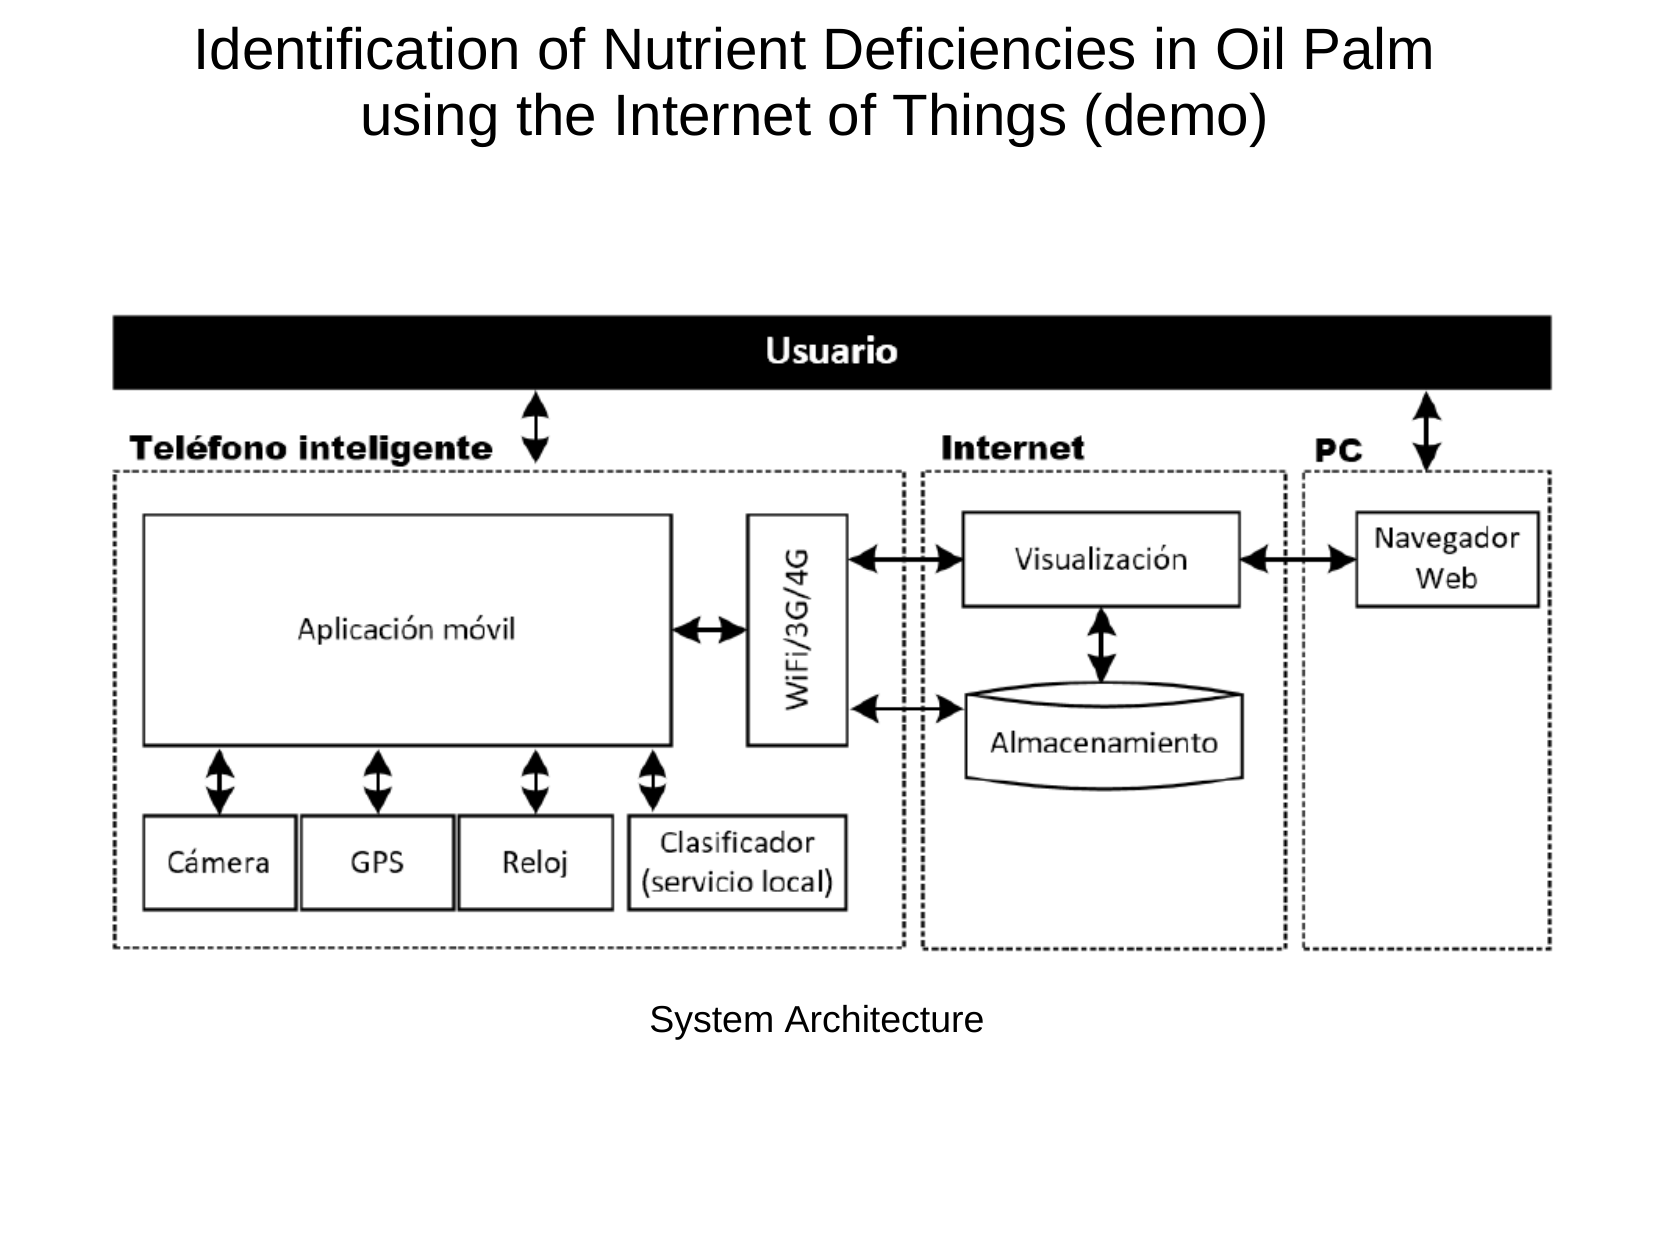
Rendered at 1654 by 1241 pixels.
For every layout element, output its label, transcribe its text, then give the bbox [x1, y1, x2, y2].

picture [108, 309, 1557, 956]
text_box System Architecture [634, 991, 997, 1052]
title Identification of Nutrient Deficiencies in Oil Palm using the Internet of Things (demo) [35, 0, 1595, 184]
